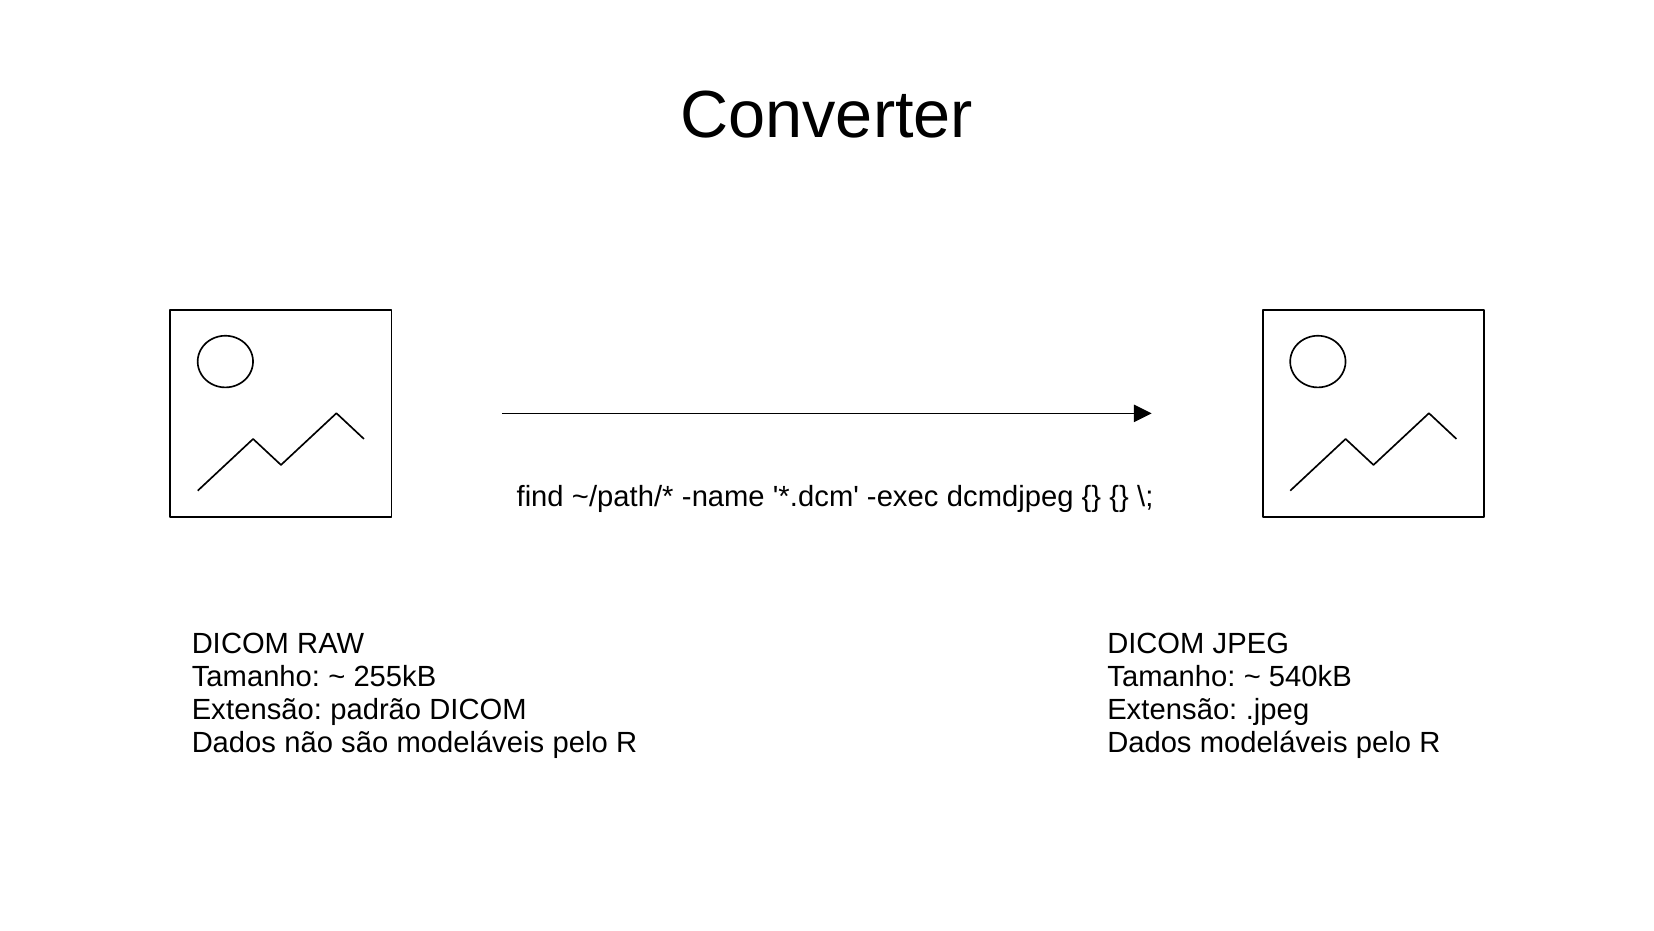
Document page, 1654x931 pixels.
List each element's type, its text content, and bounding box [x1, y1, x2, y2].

title Converter [82, 37, 1571, 193]
text_box DICOM JPEG Tamanho: ~ 540kB Extensão: .jpeg Dados modeláveis pelo R [1092, 620, 1654, 846]
text_box [1151, 206, 1595, 620]
text_box [59, 206, 503, 621]
text_box DICOM RAW Tamanho: ~ 255kB Extensão: padrão DICOM Dados não são modeláveis pelo R [177, 620, 739, 846]
text_box find ~/path/* -name '*.dcm' -exec dcmdjpeg {} {} \; [503, 472, 1151, 553]
